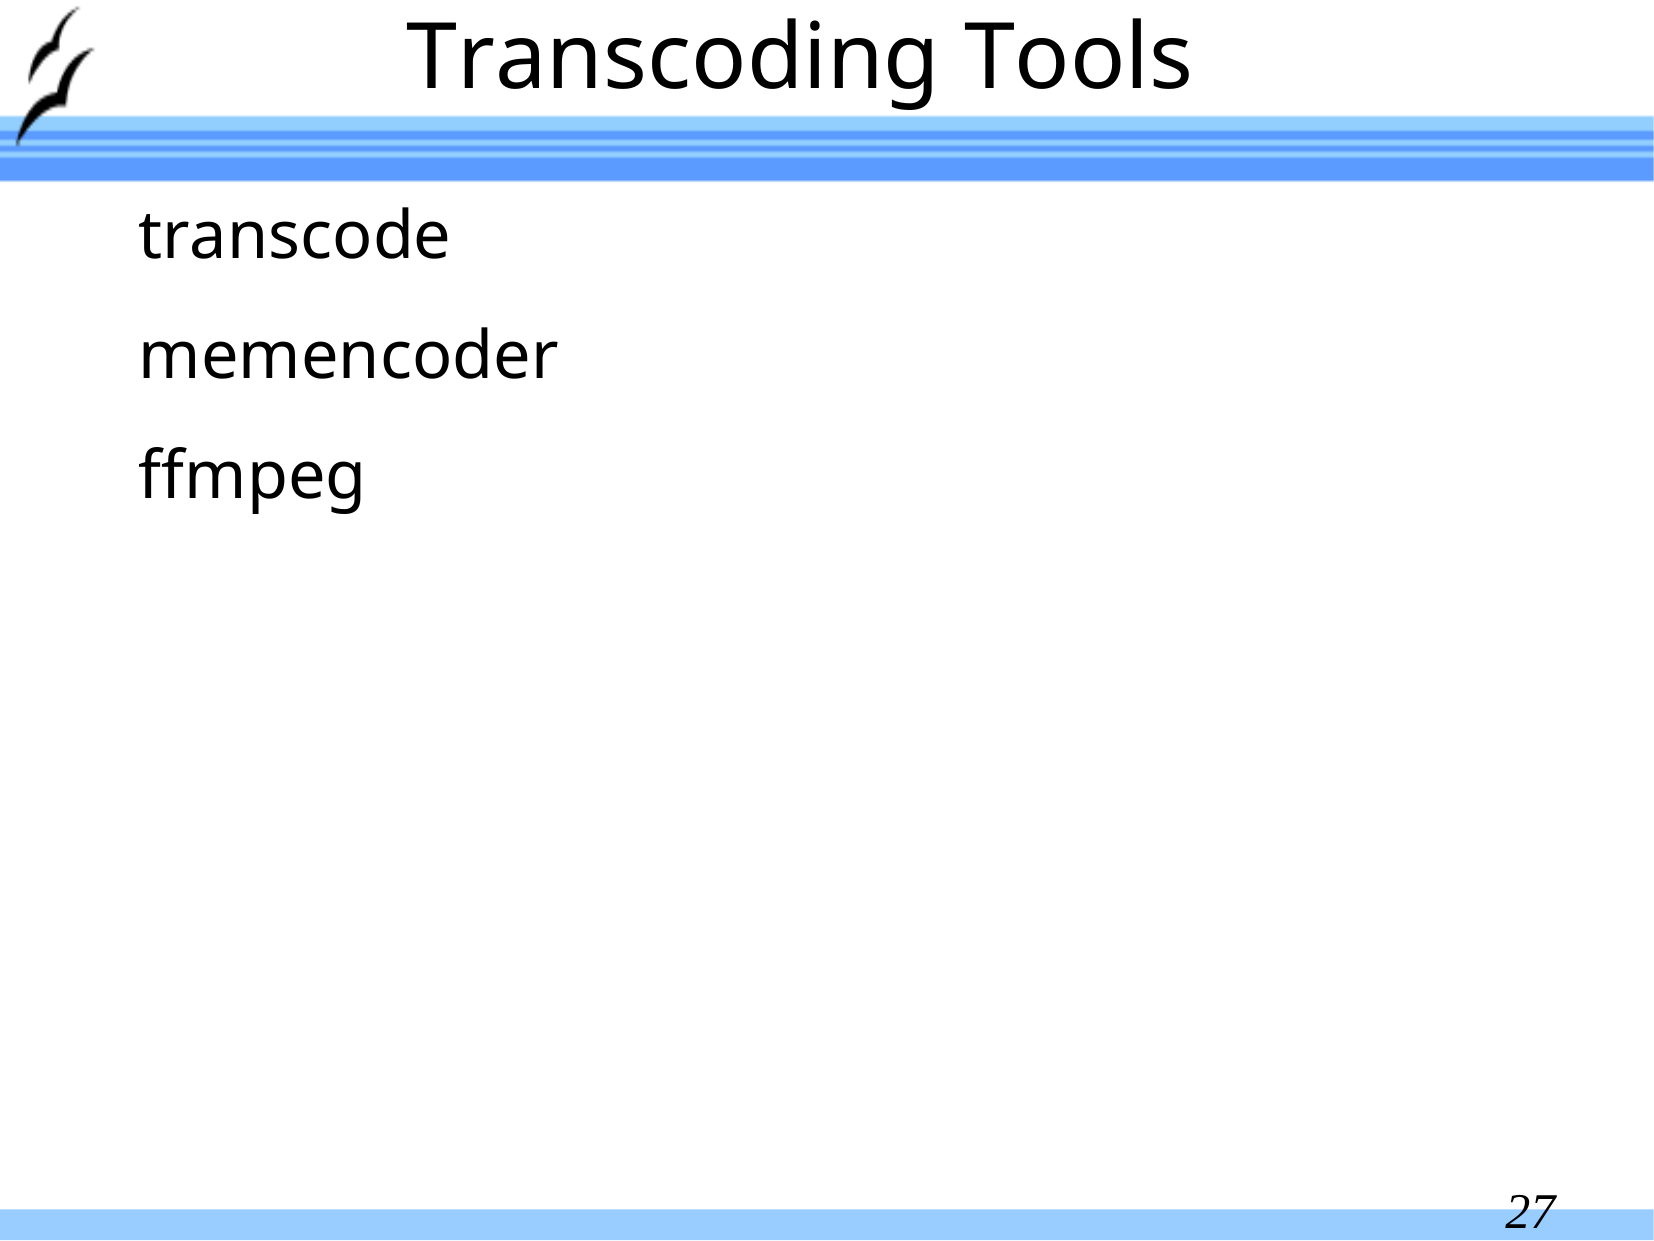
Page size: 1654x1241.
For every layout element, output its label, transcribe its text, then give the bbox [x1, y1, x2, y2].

list transcode memencoder ffmpeg [120, 187, 1533, 1195]
picture [0, 0, 1654, 188]
title Transcoding Tools [94, 0, 1507, 121]
